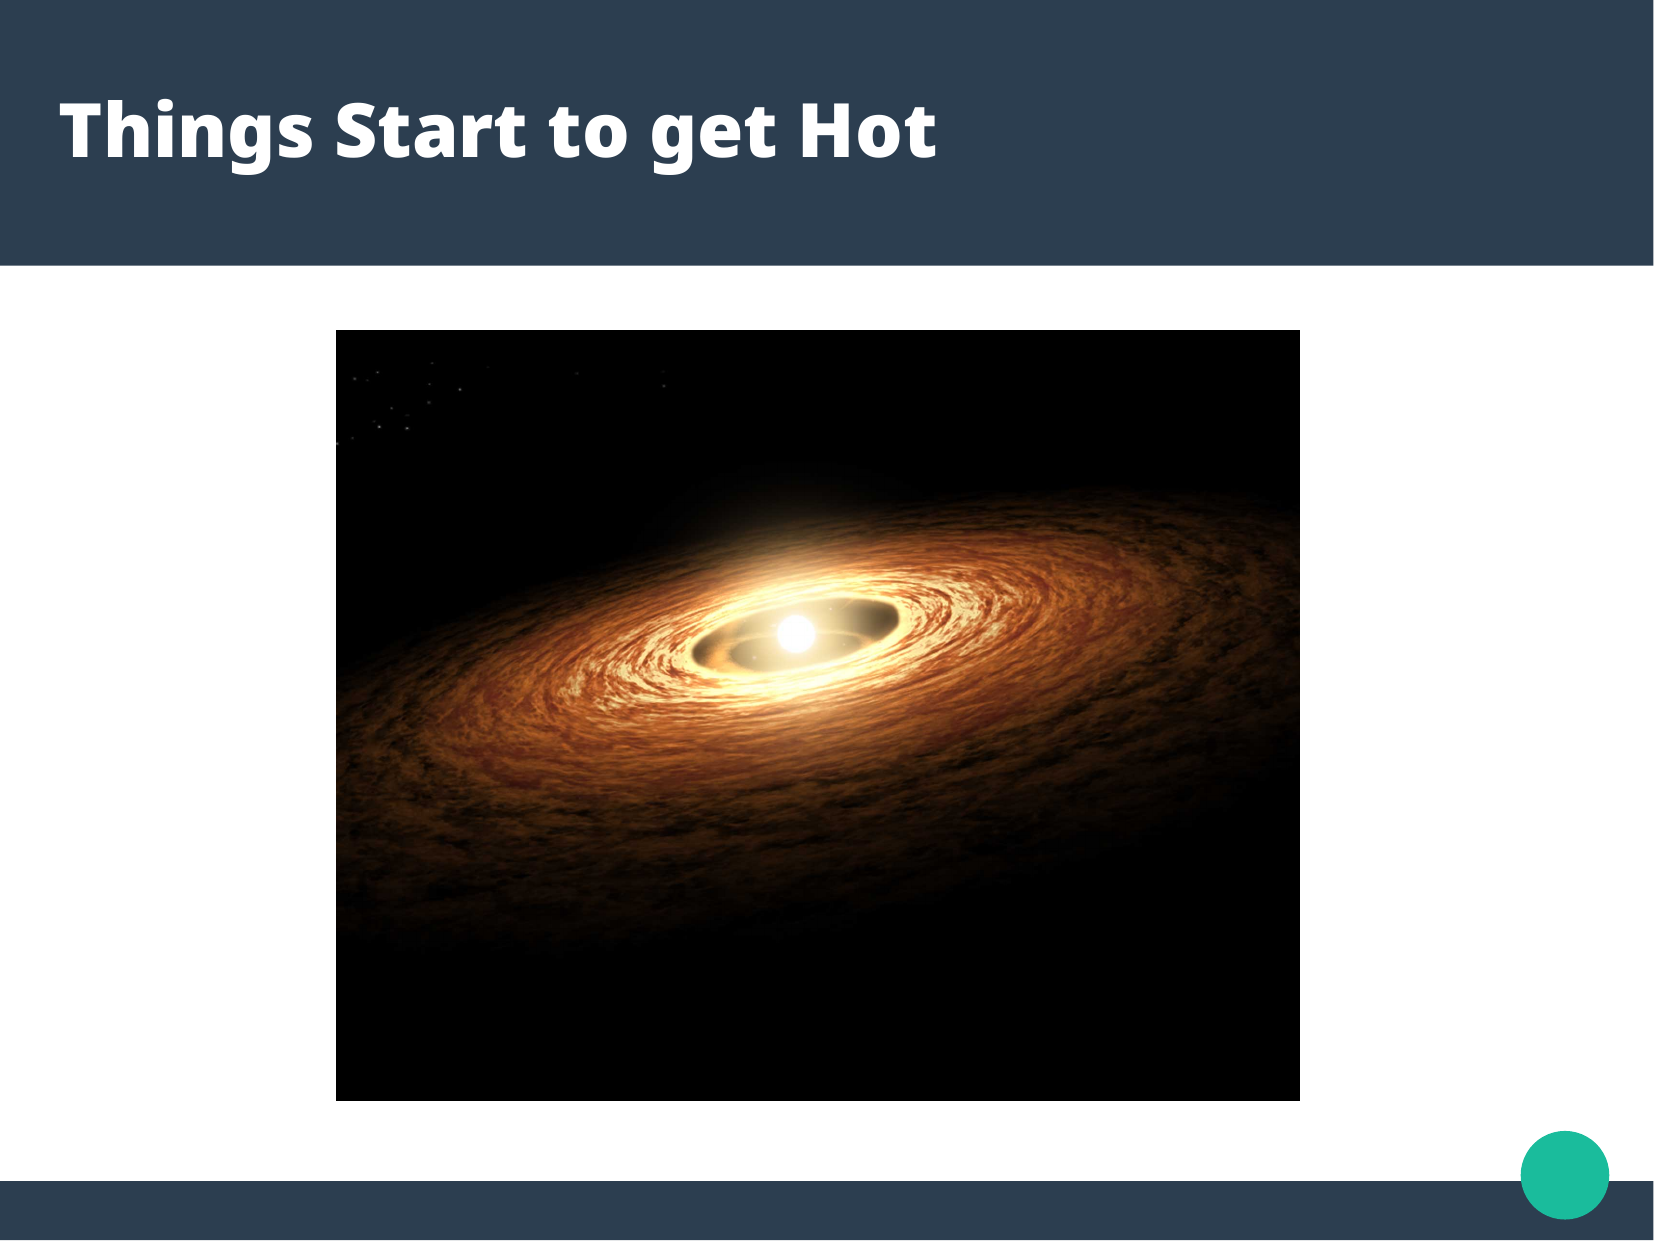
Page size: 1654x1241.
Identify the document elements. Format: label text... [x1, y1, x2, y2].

title Things Start to get Hot [59, 49, 1595, 207]
picture [336, 330, 1300, 1101]
